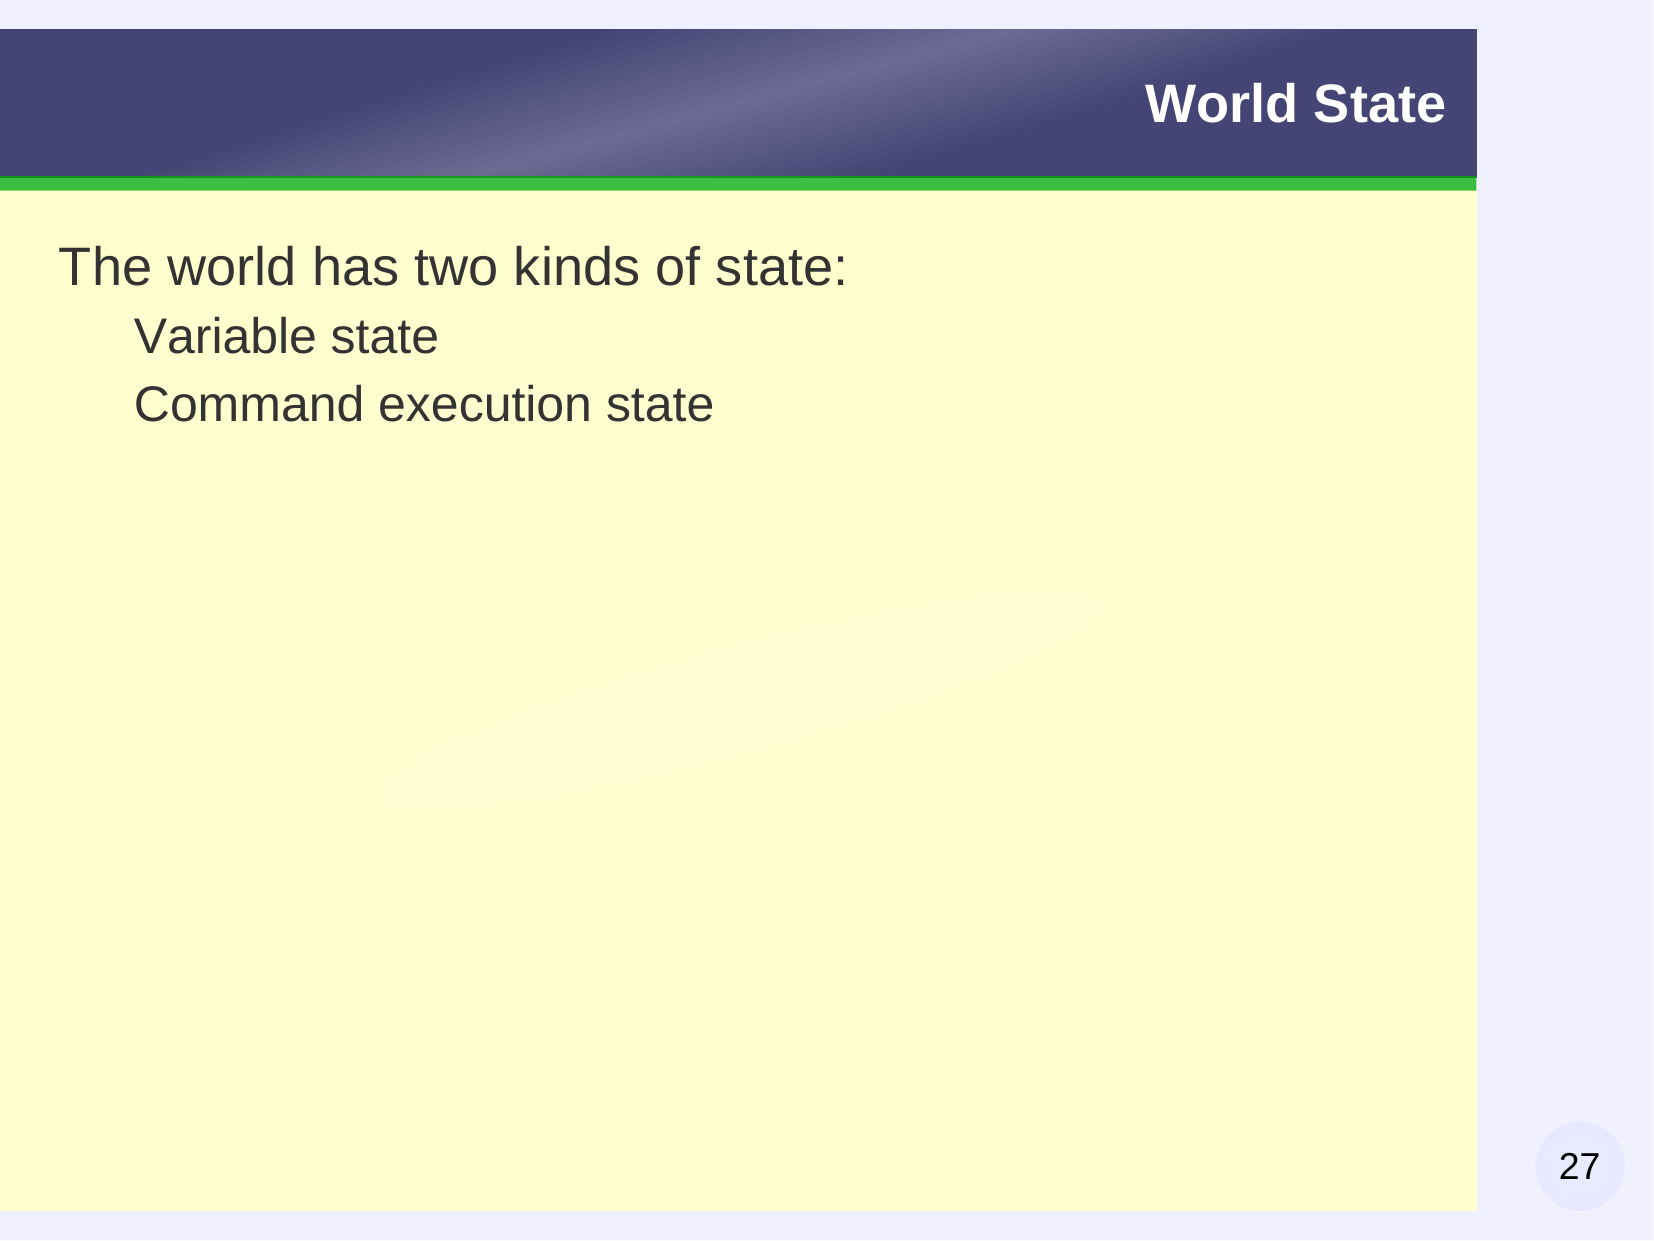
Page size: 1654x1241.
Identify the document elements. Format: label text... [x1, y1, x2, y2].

title World State [29, 59, 1447, 148]
list The world has two kinds of state: Variable state Command execution state [59, 236, 1418, 1182]
